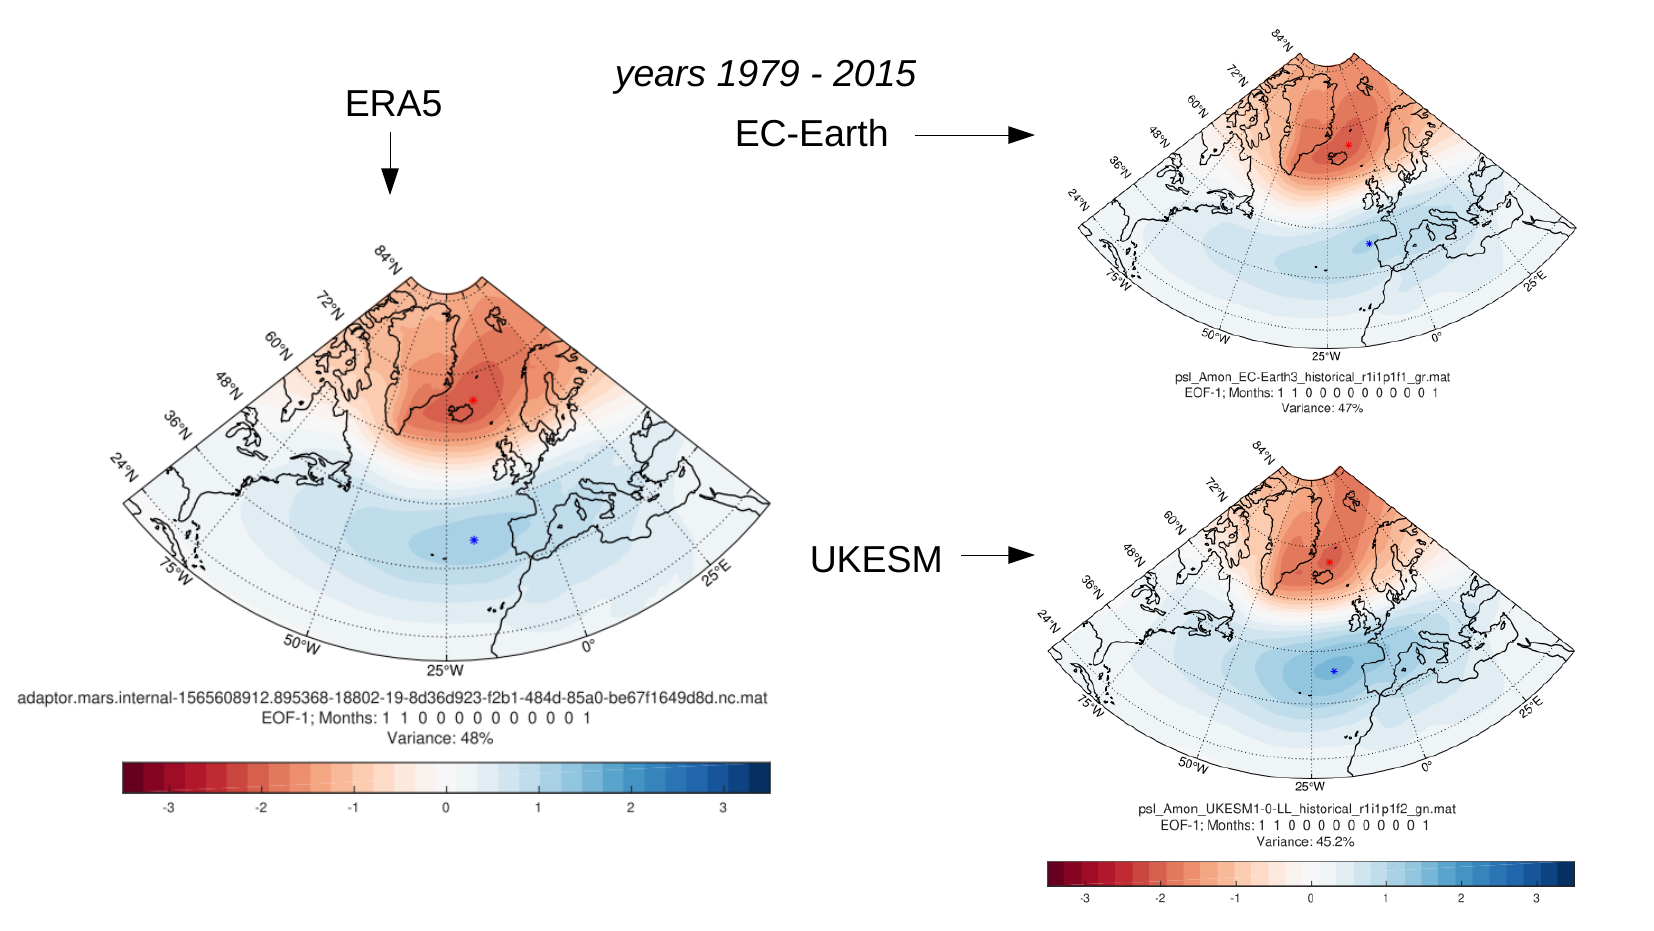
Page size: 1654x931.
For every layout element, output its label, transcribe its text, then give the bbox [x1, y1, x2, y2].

picture [0, 224, 800, 841]
text_box years 1979 - 2015 [600, 45, 1066, 102]
text_box UKESM [800, 531, 1021, 631]
text_box EC-Earth [720, 105, 946, 204]
picture [968, 14, 1636, 924]
text_box ERA5 [330, 75, 481, 132]
